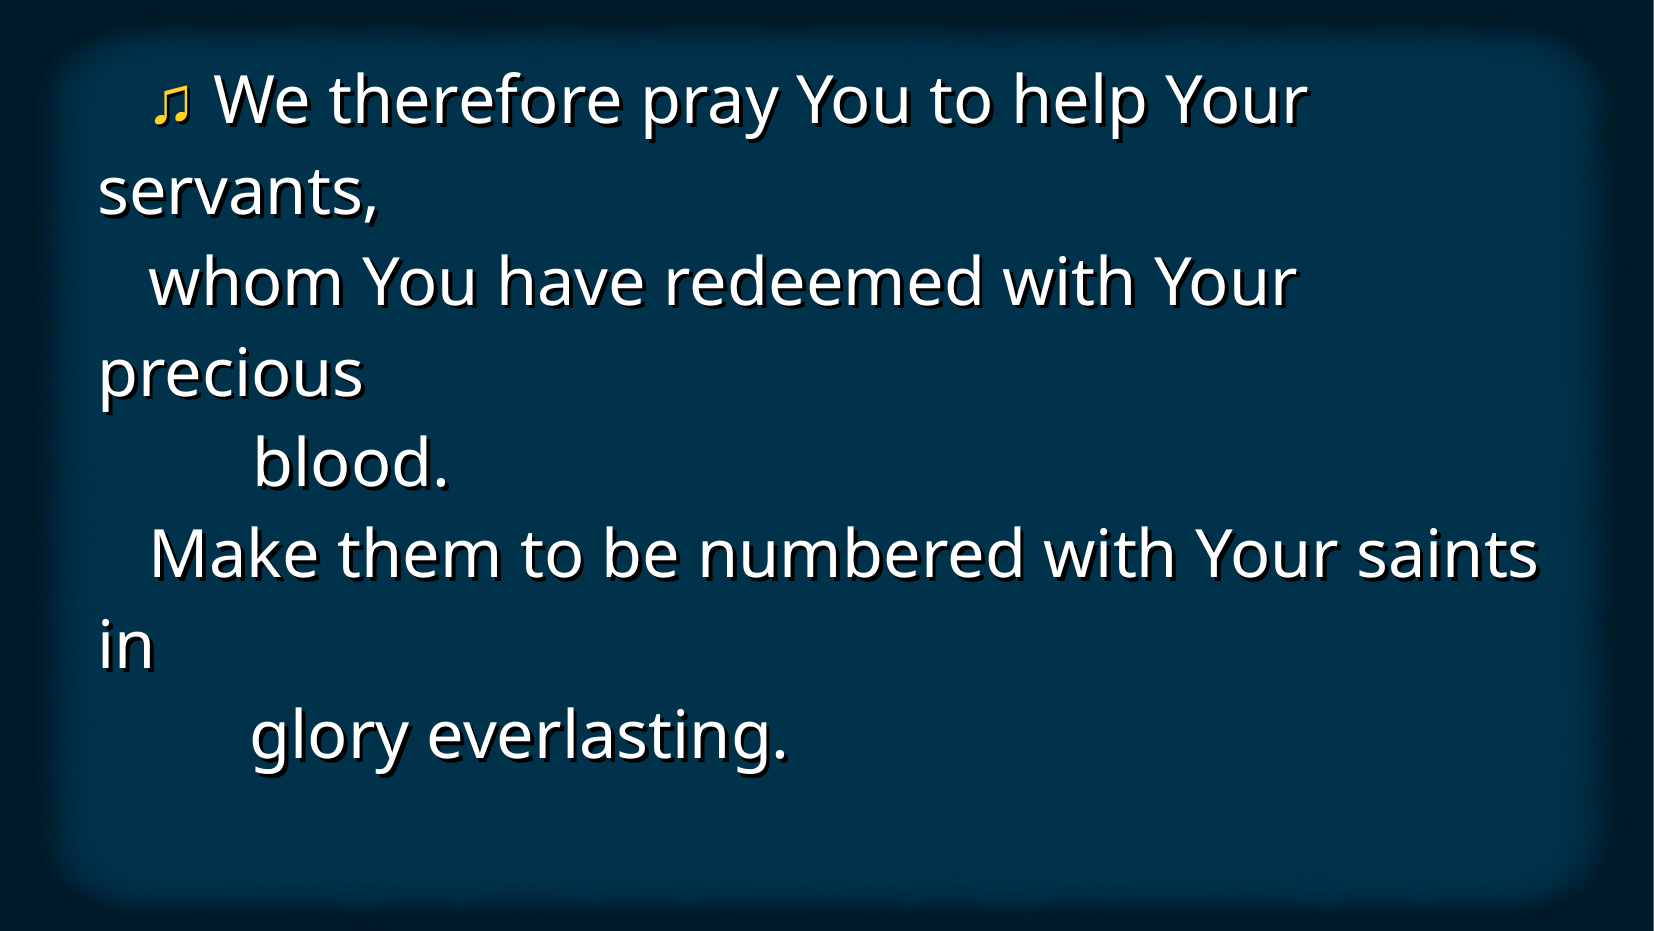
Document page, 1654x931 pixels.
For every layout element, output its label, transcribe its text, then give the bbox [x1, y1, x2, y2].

text_box ♫ We therefore pray You to help Your servants, whom You have redeemed with Your precious blood. Make them to be numbered with Your saints in glory everlasting. [45, 45, 1591, 548]
picture [0, 0, 1654, 931]
